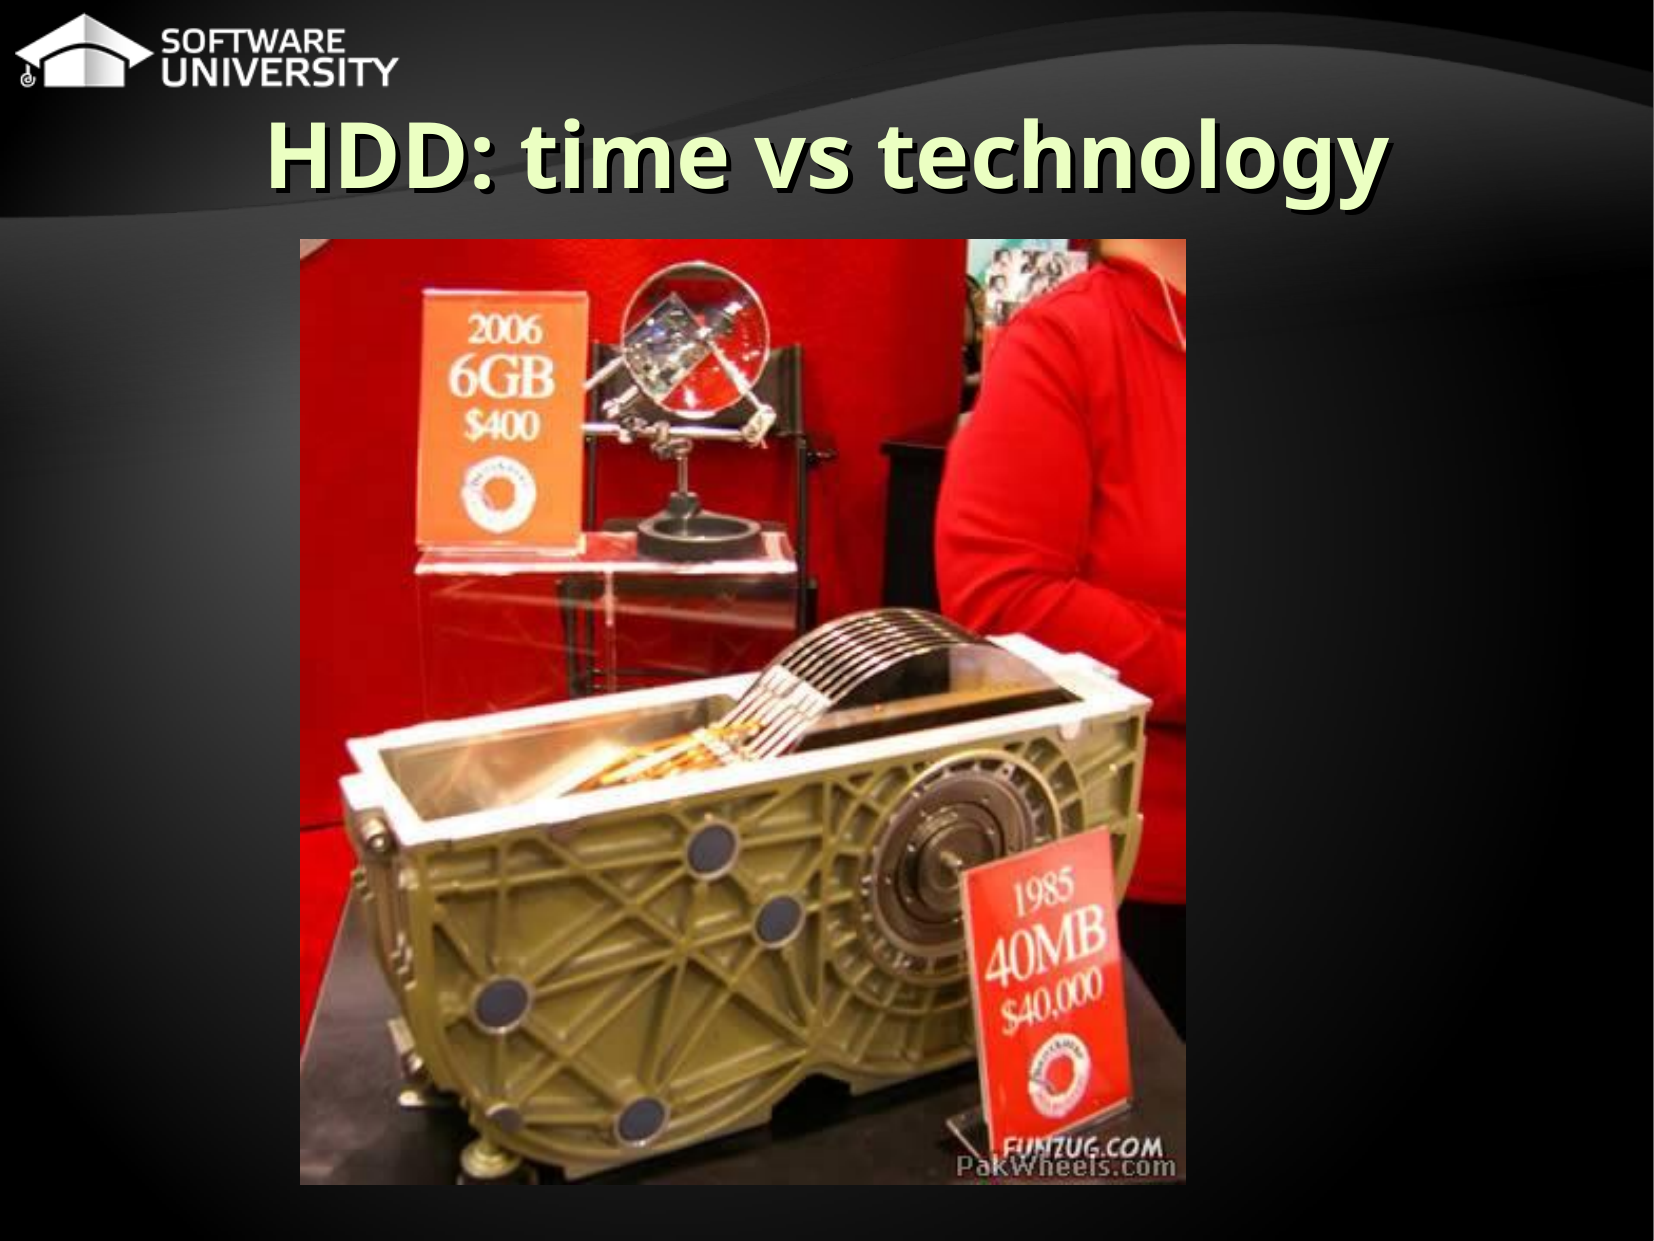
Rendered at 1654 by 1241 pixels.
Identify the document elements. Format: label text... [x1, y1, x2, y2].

title HDD: time vs technology [82, 49, 1571, 257]
picture [0, 0, 1654, 1241]
